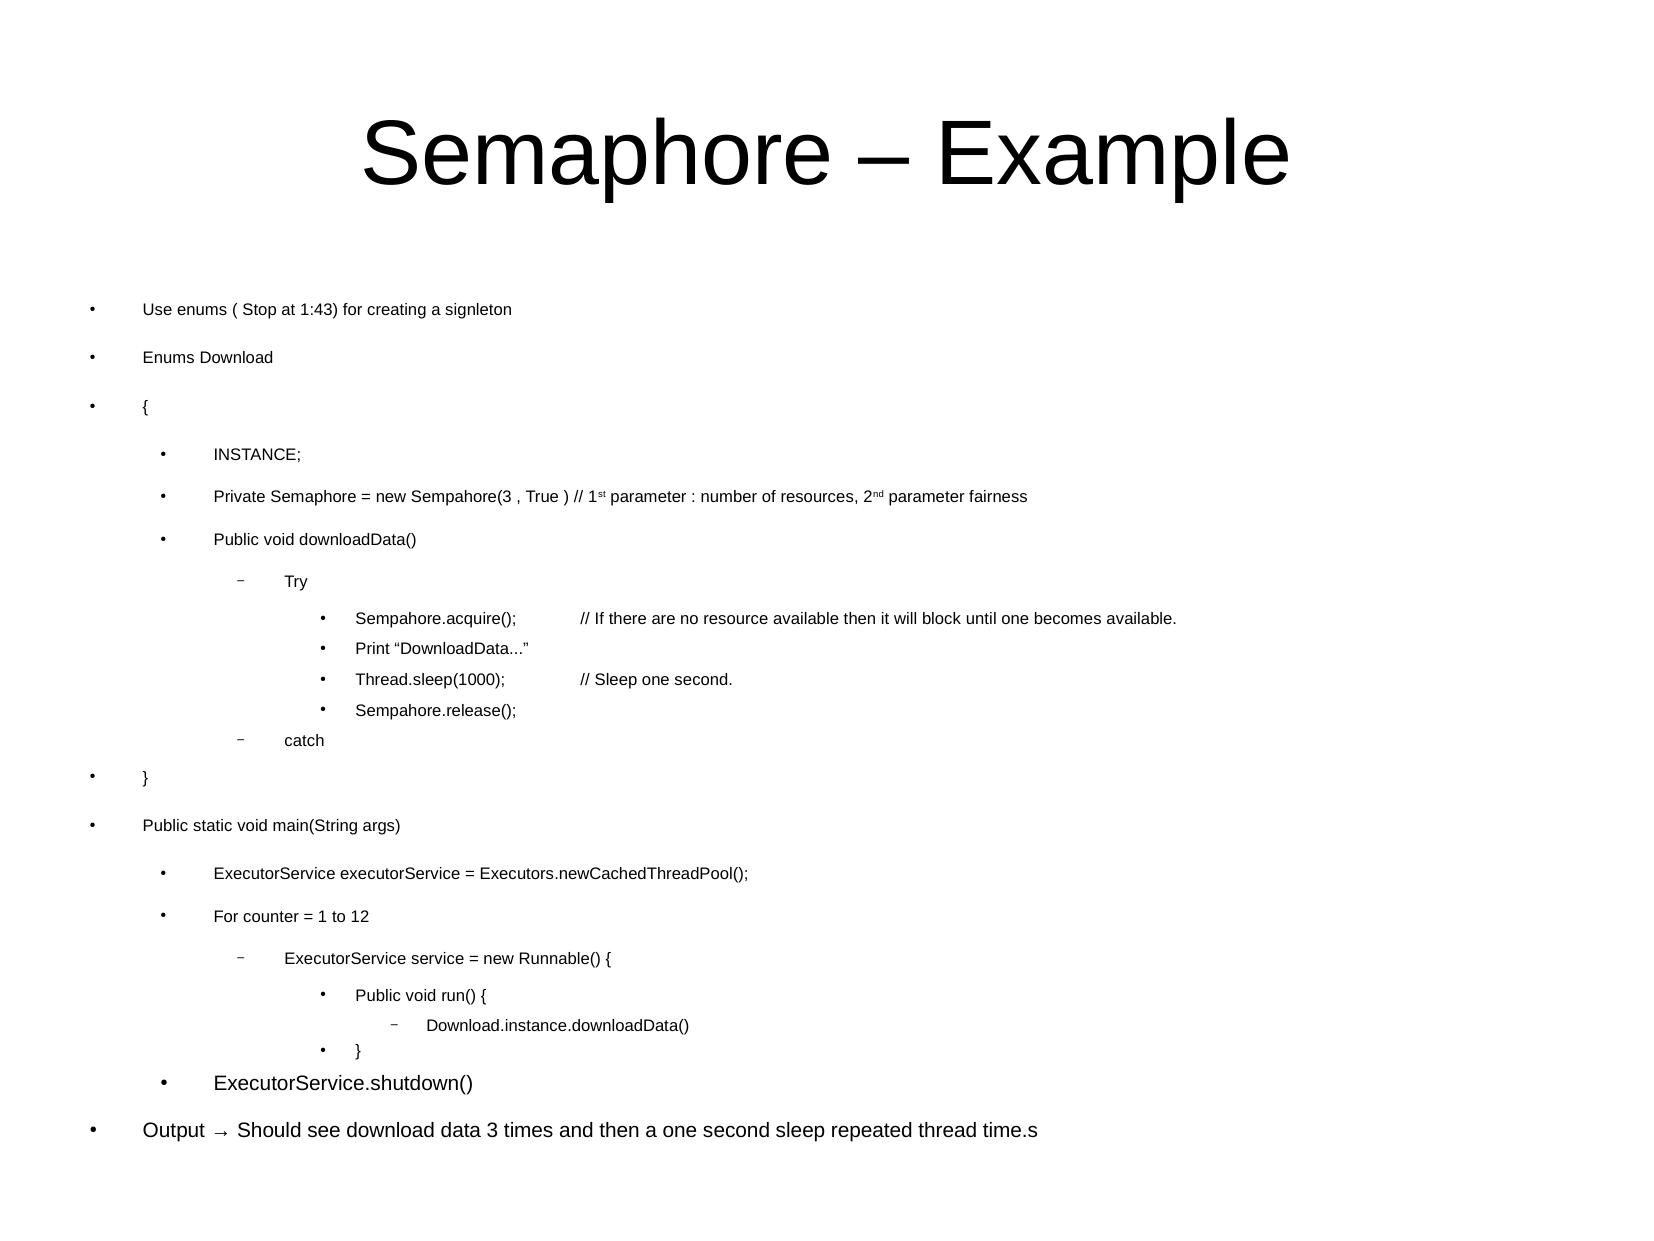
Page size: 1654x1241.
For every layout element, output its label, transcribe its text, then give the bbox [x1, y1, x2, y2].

list Use enums ( Stop at 1:43) for creating a signleton Enums Download { INSTANCE; Private Semaphore = new Sempahore(3 , True ) // 1st parameter : number of resources, 2nd parameter fairness Public void downloadData() Try Sempahore.acquire(); // If there are no resource available then it will block until one becomes available. Print “DownloadData...” Thread.sleep(1000); // Sleep one second. Sempahore.release(); catch } Public static void main(String args) ExecutorService executorService = Executors.newCachedThreadPool(); For counter = 1 to 12 ExecutorService service = new Runnable() { Public void run() { Download.instance.downloadData() } ExecutorService.shutdown() Output → Should see download data 3 times and then a one second sleep repeated thread time.s [71, 300, 1561, 1241]
title Semaphore – Example [82, 49, 1571, 257]
